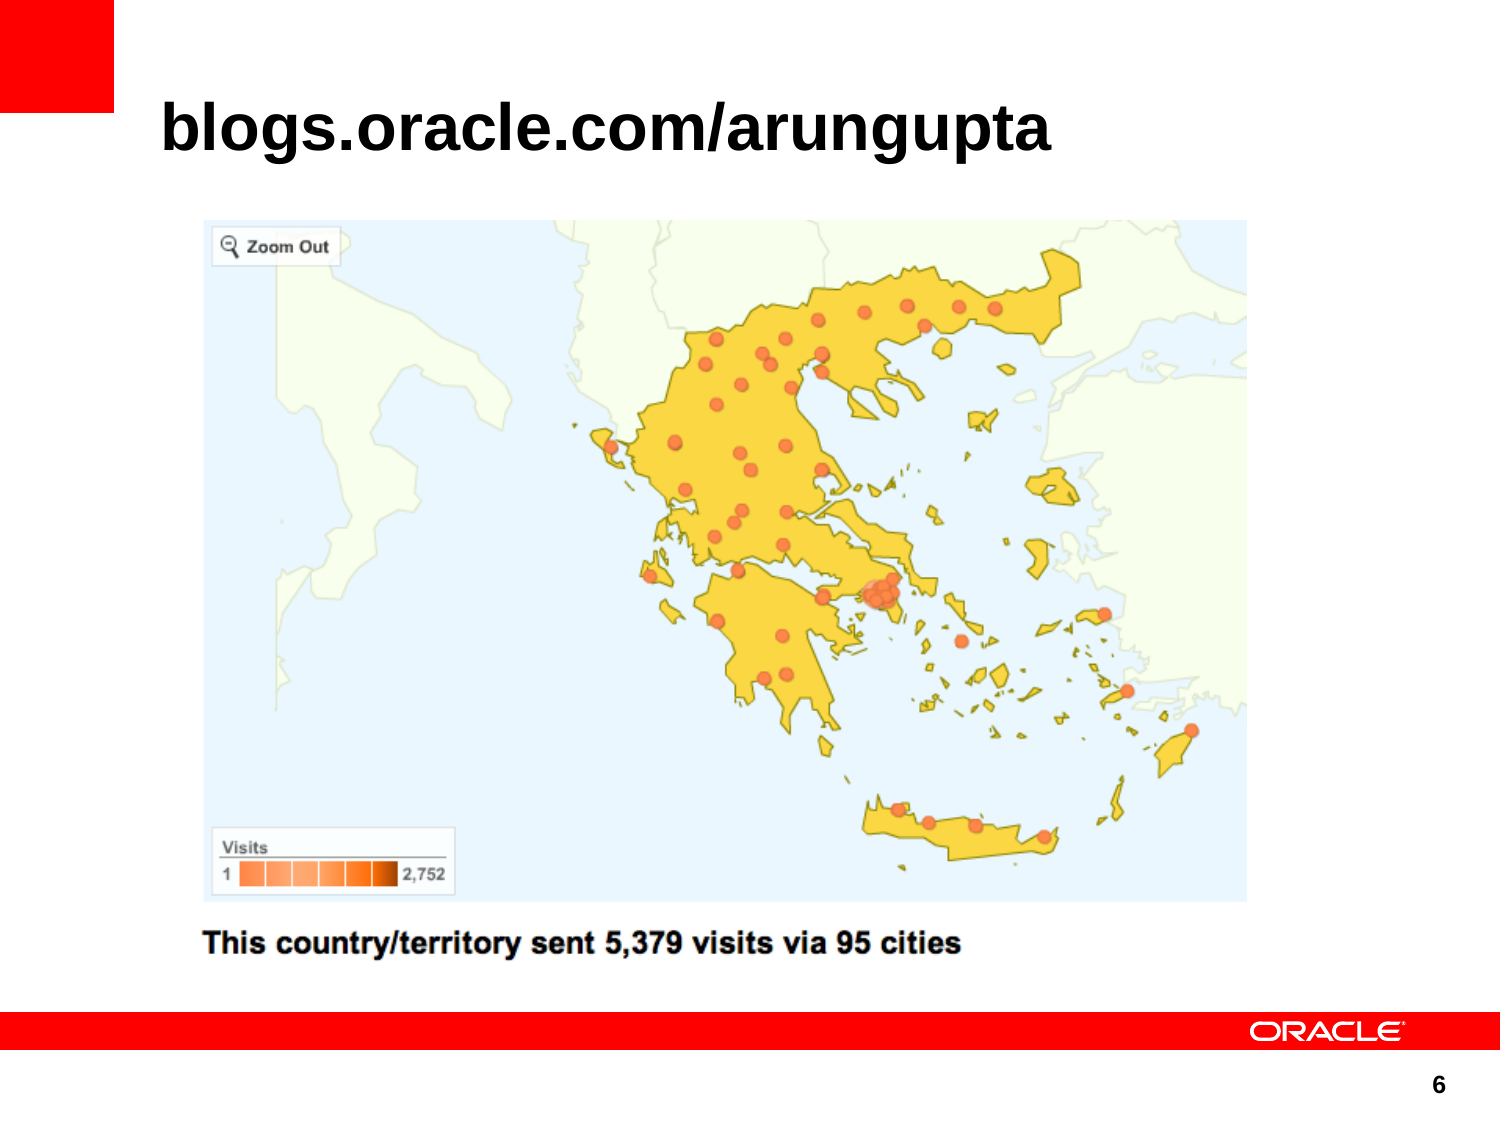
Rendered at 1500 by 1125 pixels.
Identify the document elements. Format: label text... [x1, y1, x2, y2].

picture [0, 0, 114, 113]
title blogs.oracle.com/arungupta [145, 49, 1390, 205]
picture [0, 1012, 1500, 1050]
picture [196, 220, 1247, 965]
